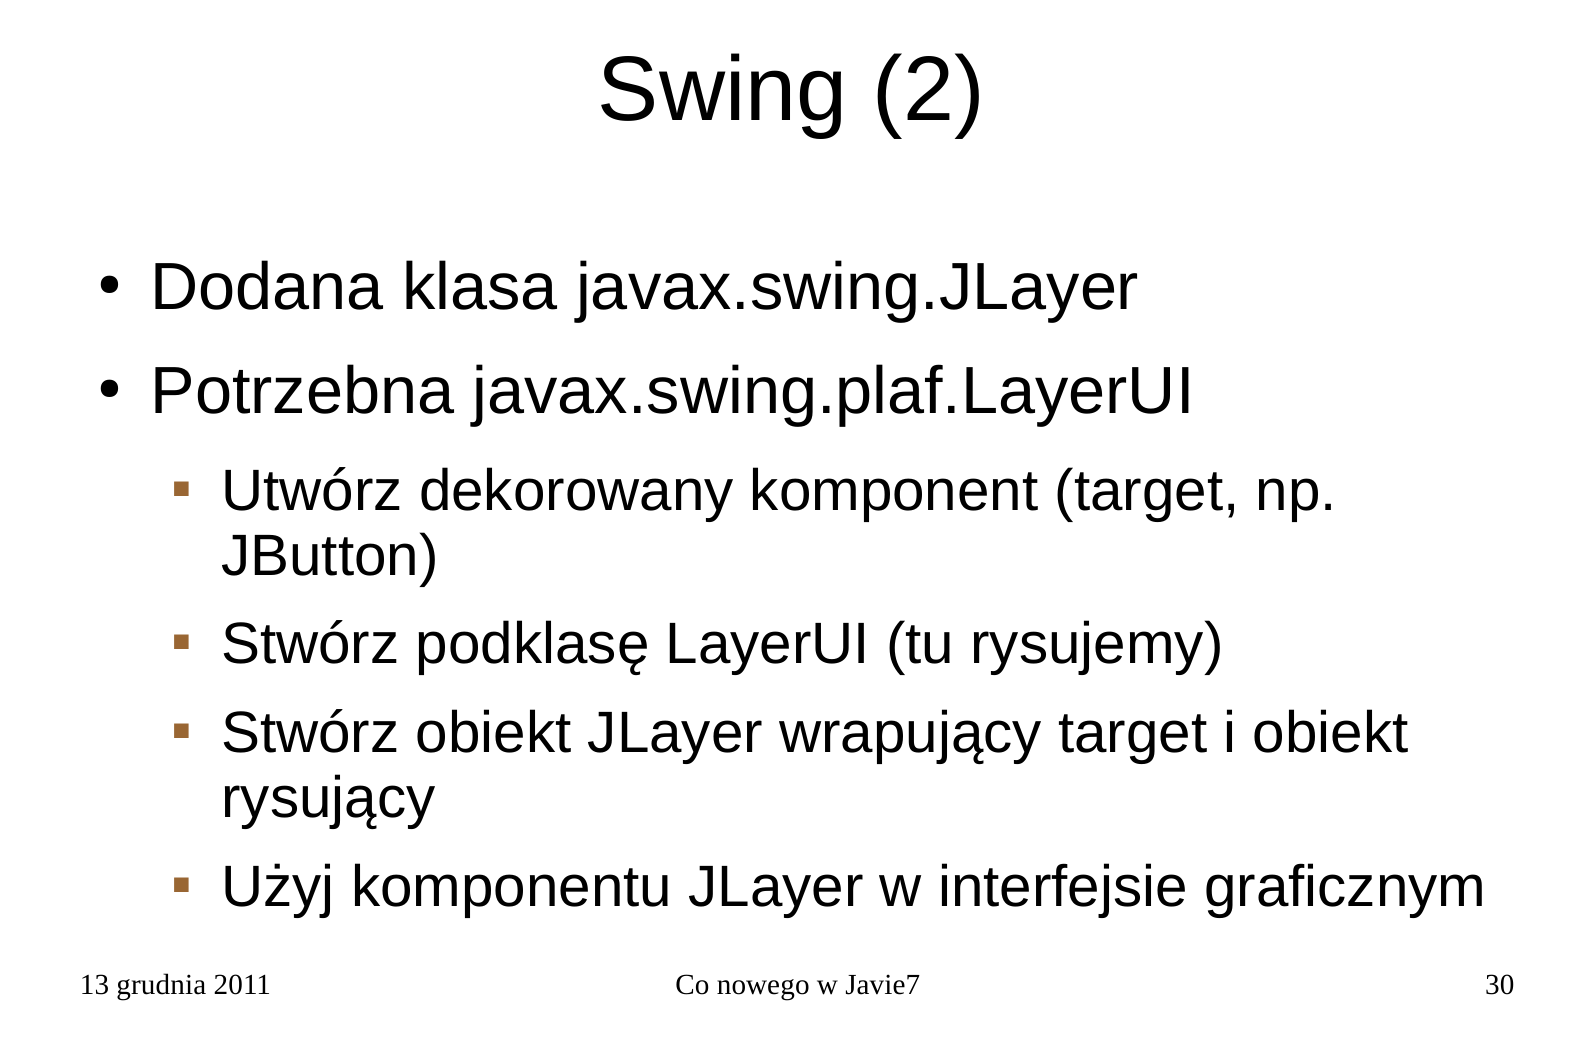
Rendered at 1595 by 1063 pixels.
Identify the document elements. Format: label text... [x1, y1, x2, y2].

title Swing (2) [74, 0, 1510, 178]
list Dodana klasa javax.swing.JLayer Potrzebna javax.swing.plaf.LayerUI Utwórz dekorowany komponent (target, np. JButton) Stwórz podklasę LayerUI (tu rysujemy) Stwórz obiekt JLayer wrapujący target i obiekt rysujący Użyj komponentu JLayer w interfejsie graficznym [79, 248, 1515, 951]
